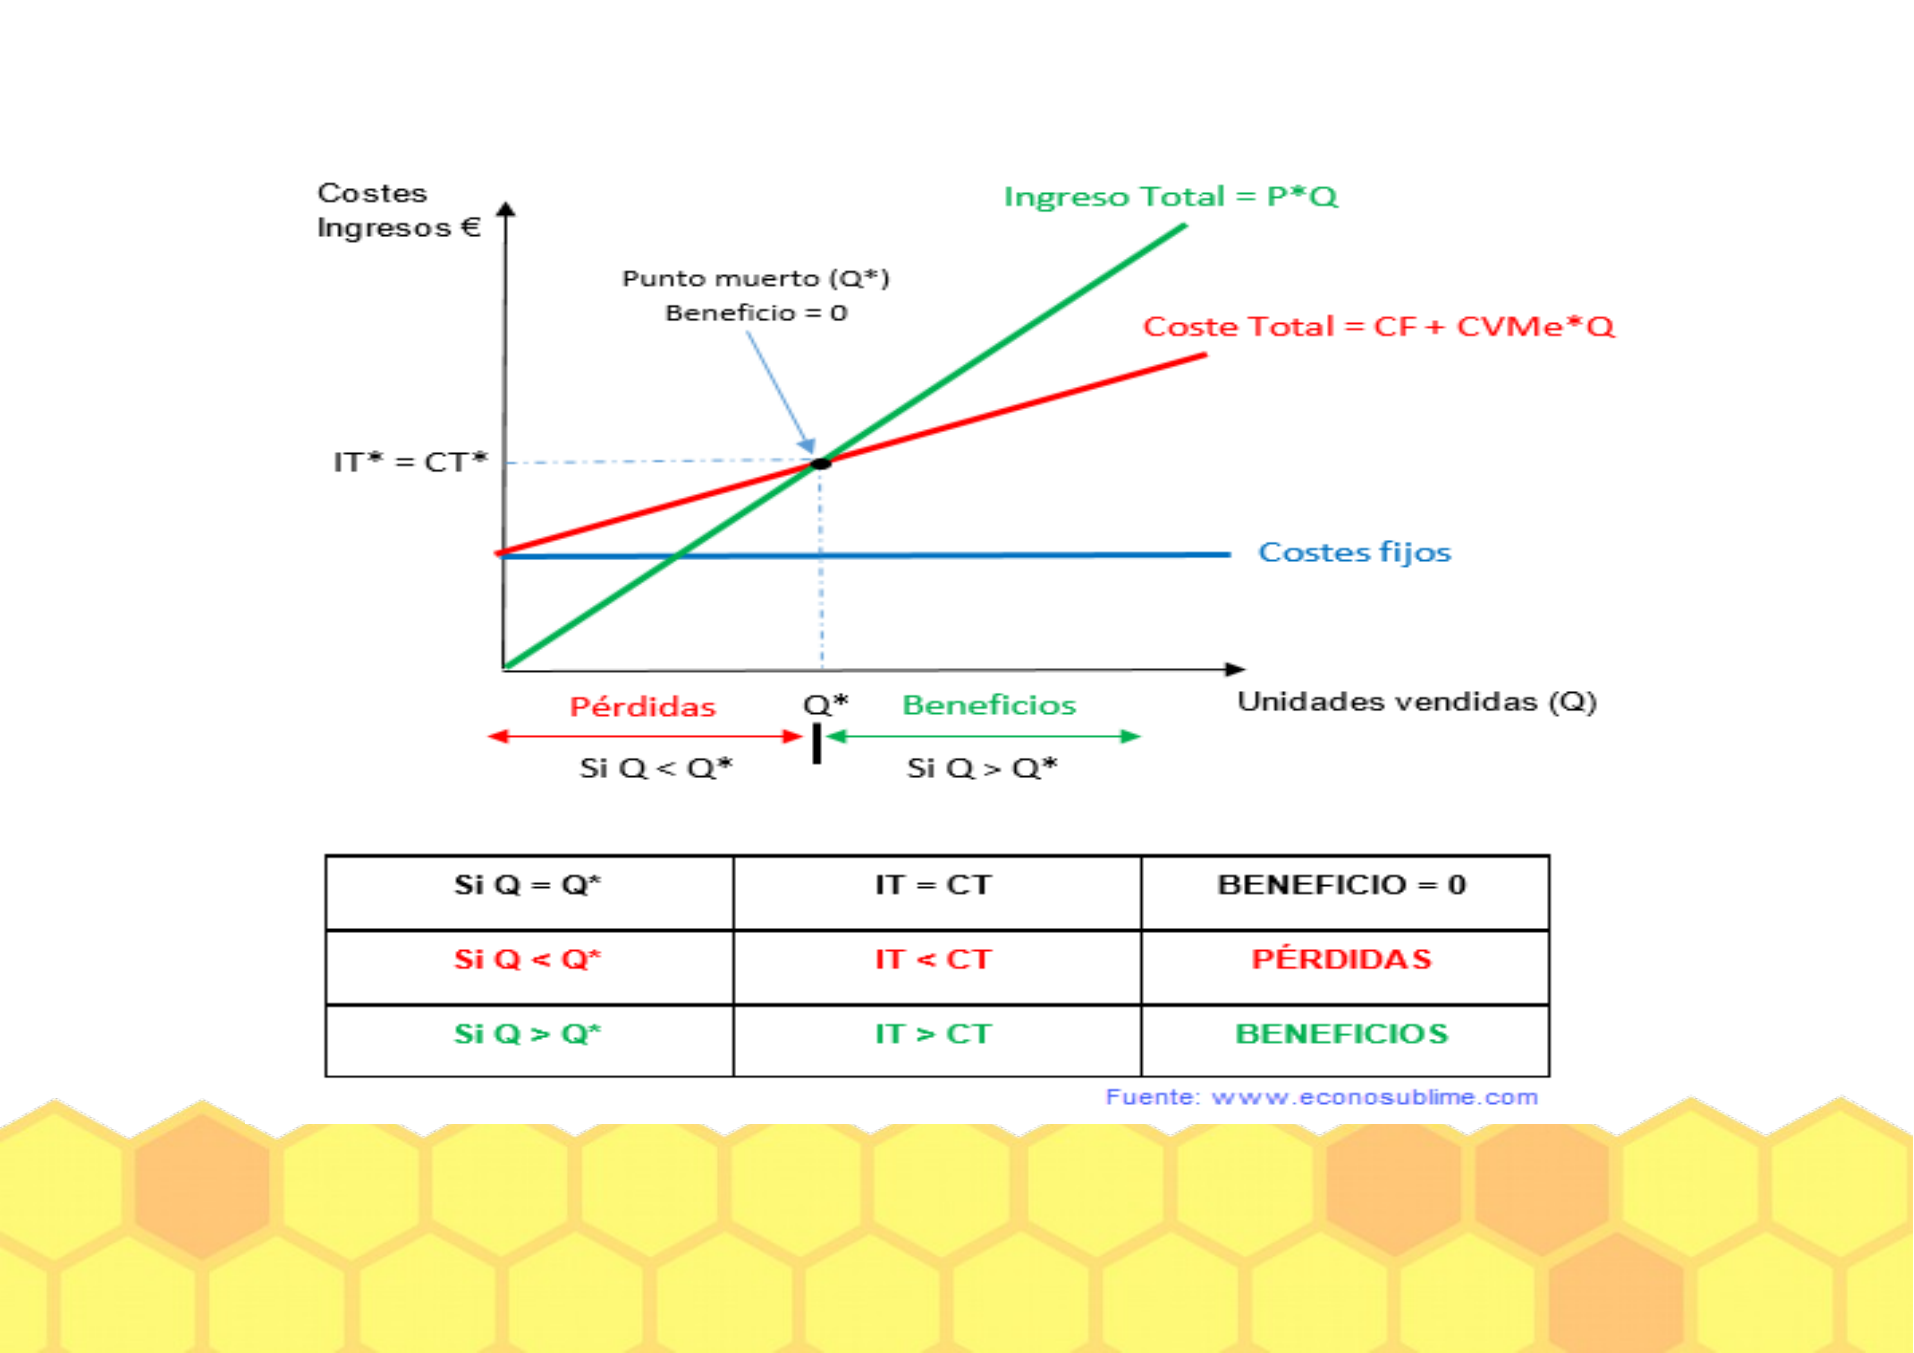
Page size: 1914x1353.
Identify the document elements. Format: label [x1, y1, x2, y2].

picture [0, 149, 1913, 1353]
